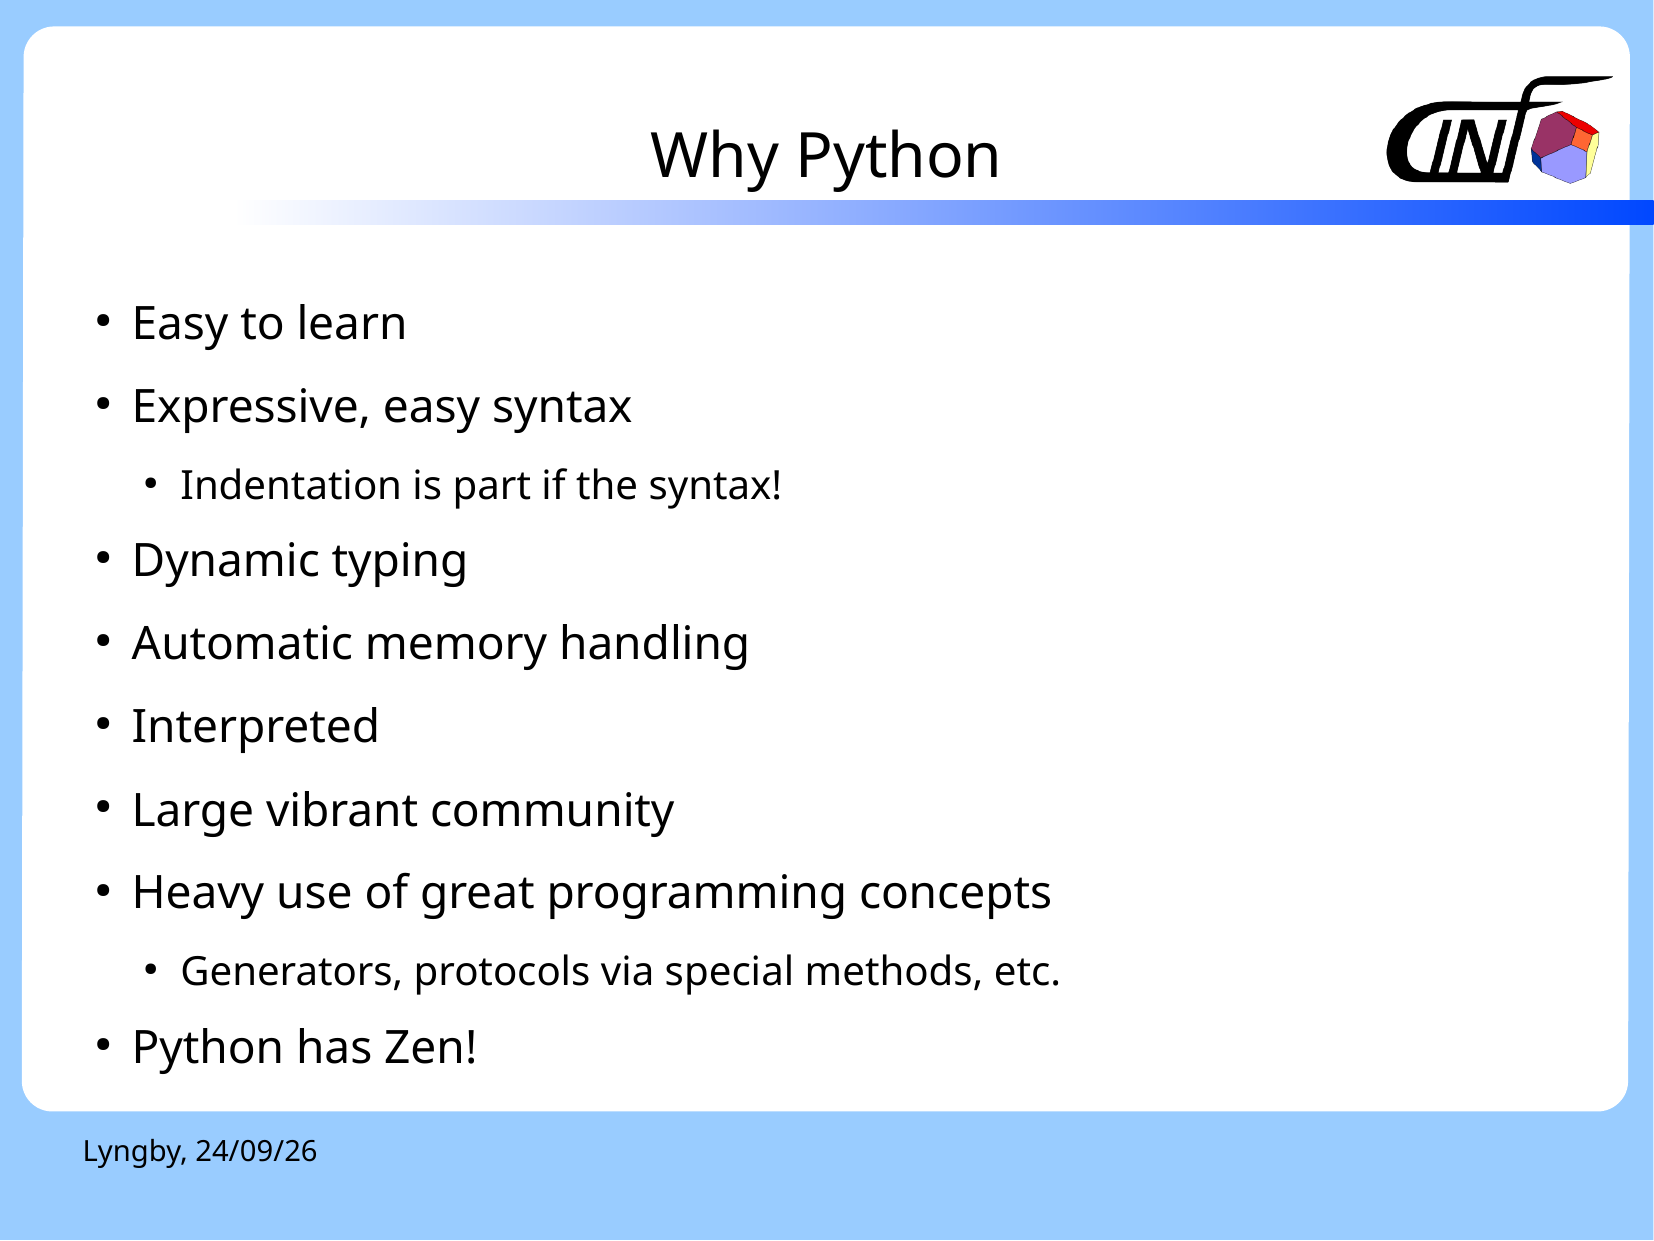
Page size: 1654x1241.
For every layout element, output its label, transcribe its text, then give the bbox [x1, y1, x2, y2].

picture [1571, 76, 1613, 184]
list Easy to learn Expressive, easy syntax Indentation is part if the syntax! Dynamic typing Automatic memory handling Interpreted Large vibrant community Heavy use of great programming concepts Generators, protocols via special methods, etc. Python has Zen! [82, 290, 1571, 1087]
title Why Python [82, 49, 1571, 257]
